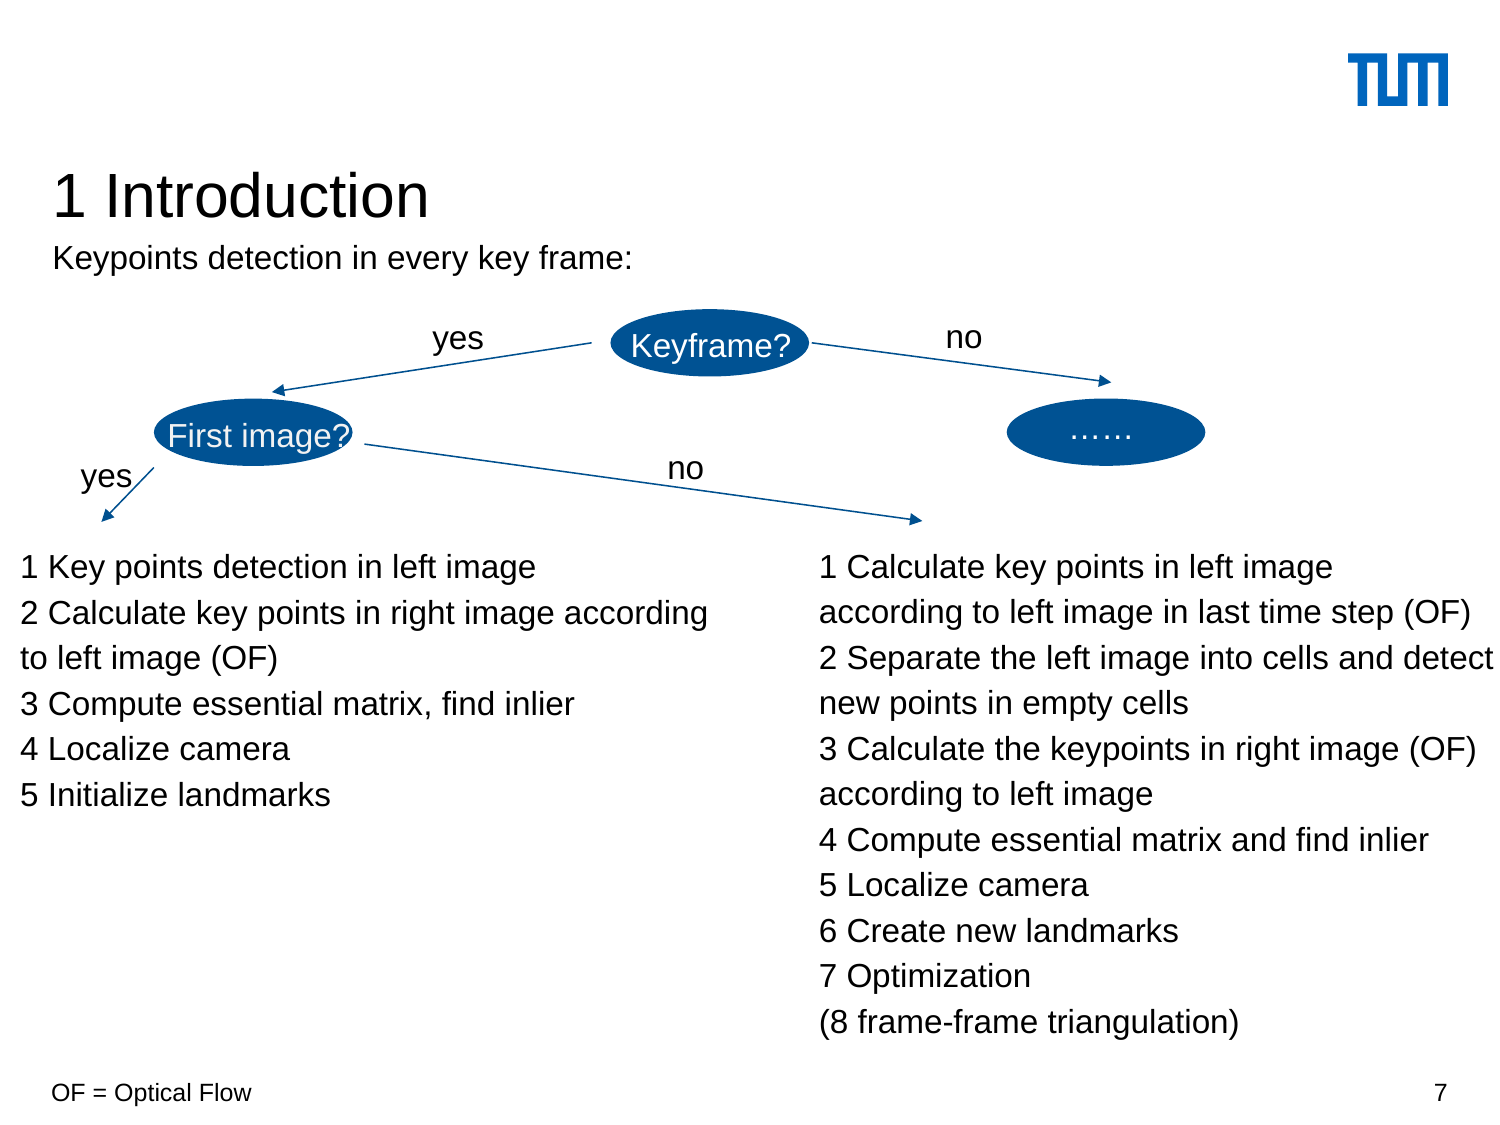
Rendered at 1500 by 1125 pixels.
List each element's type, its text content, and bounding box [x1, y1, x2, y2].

footer OF = Optical Flow [51, 1061, 1112, 1122]
slide_number <number> [1112, 1086, 1448, 1122]
text_box [639, 309, 781, 319]
text_box 1 Key points detection in left image 2 Calculate key points in right image according to left image (OF) 3 Compute essential matrix, find inlier 4 Localize camera 5 Initialize landmarks [20, 540, 710, 859]
text_box [1006, 398, 1206, 466]
title 1 Introduction [52, 163, 1449, 231]
text_box First image? [167, 408, 351, 455]
text_box no [667, 440, 705, 487]
text_box [792, 323, 810, 362]
text_box yes [80, 448, 133, 495]
text_box Keyframe? [630, 319, 792, 365]
text_box 1 Calculate key points in left image according to left image in last time step (OF) 2 Separate the left image into cells and detect new points in empty cells 3 Calculate the keypoints in right image (OF) according to left image 4 Compute essential matrix and find inlier 5 Localize camera 6 Create new landmarks 7 Optimization (8 frame-frame triangulation) [819, 539, 1500, 1086]
text_box yes [432, 310, 485, 357]
list Keypoints detection in every key frame: [52, 231, 1449, 273]
text_box [610, 322, 630, 363]
text_box [635, 365, 785, 377]
text_box [179, 455, 327, 466]
text_box no [945, 309, 1021, 356]
text_box [153, 415, 167, 449]
text_box …… [1068, 400, 1135, 447]
text_box [184, 398, 323, 408]
